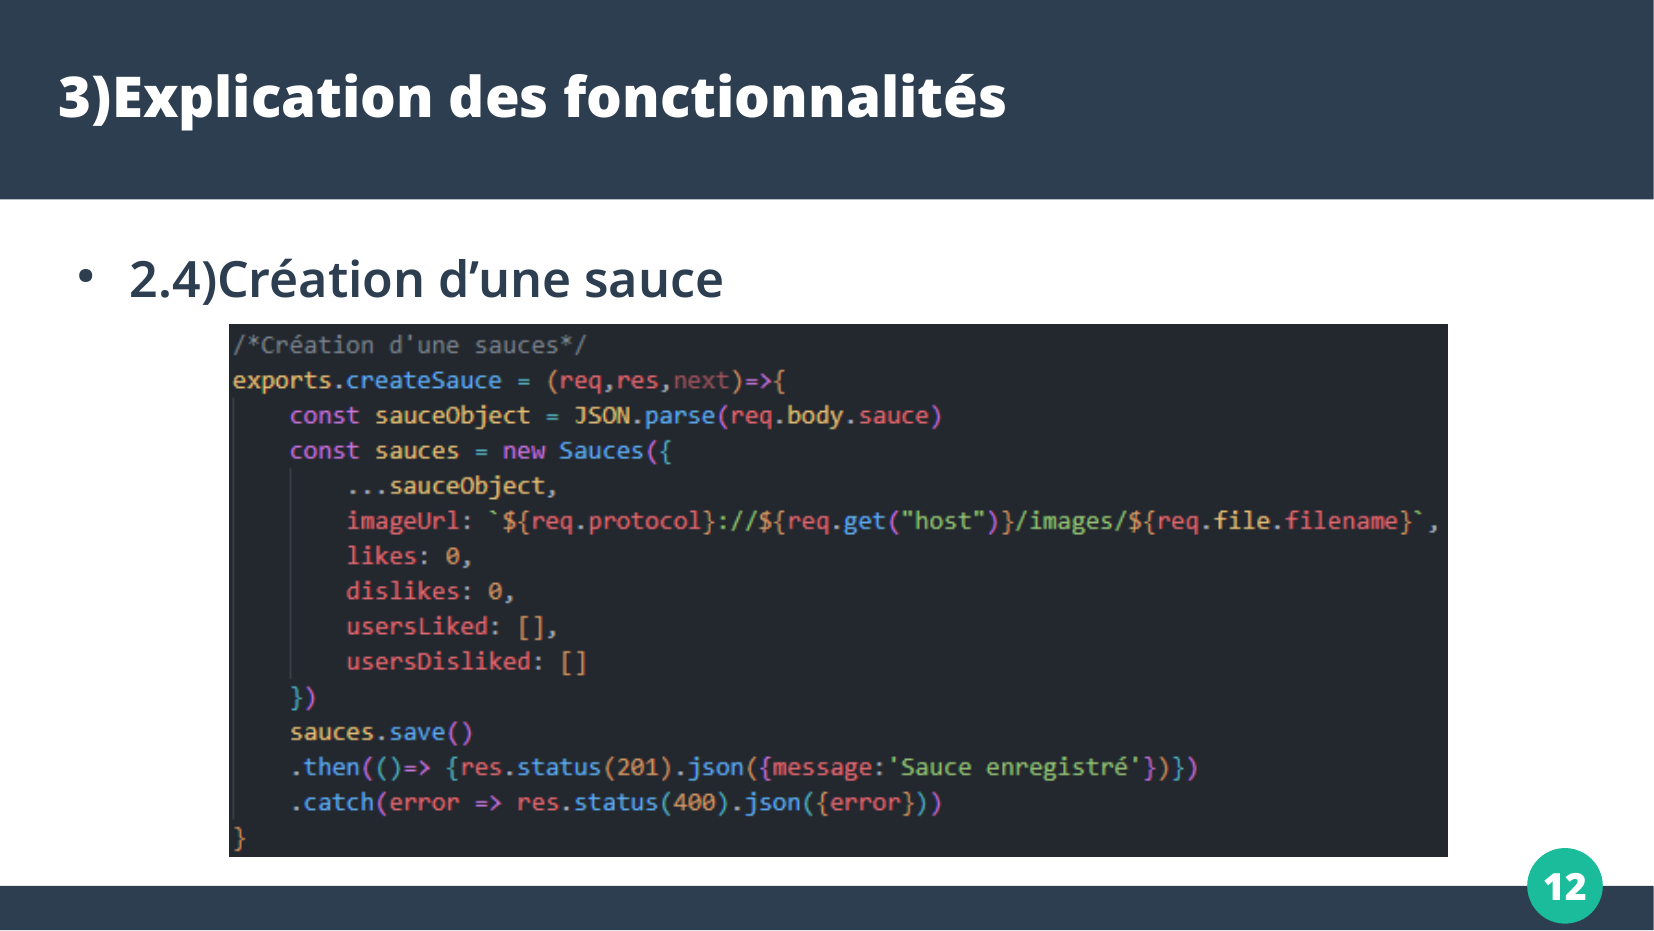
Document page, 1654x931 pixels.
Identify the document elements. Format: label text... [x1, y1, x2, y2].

title 3)Explication des fonctionnalités [59, 37, 1595, 155]
list 2.4)Création d’une sauce [59, 243, 1595, 864]
picture [229, 324, 1448, 857]
